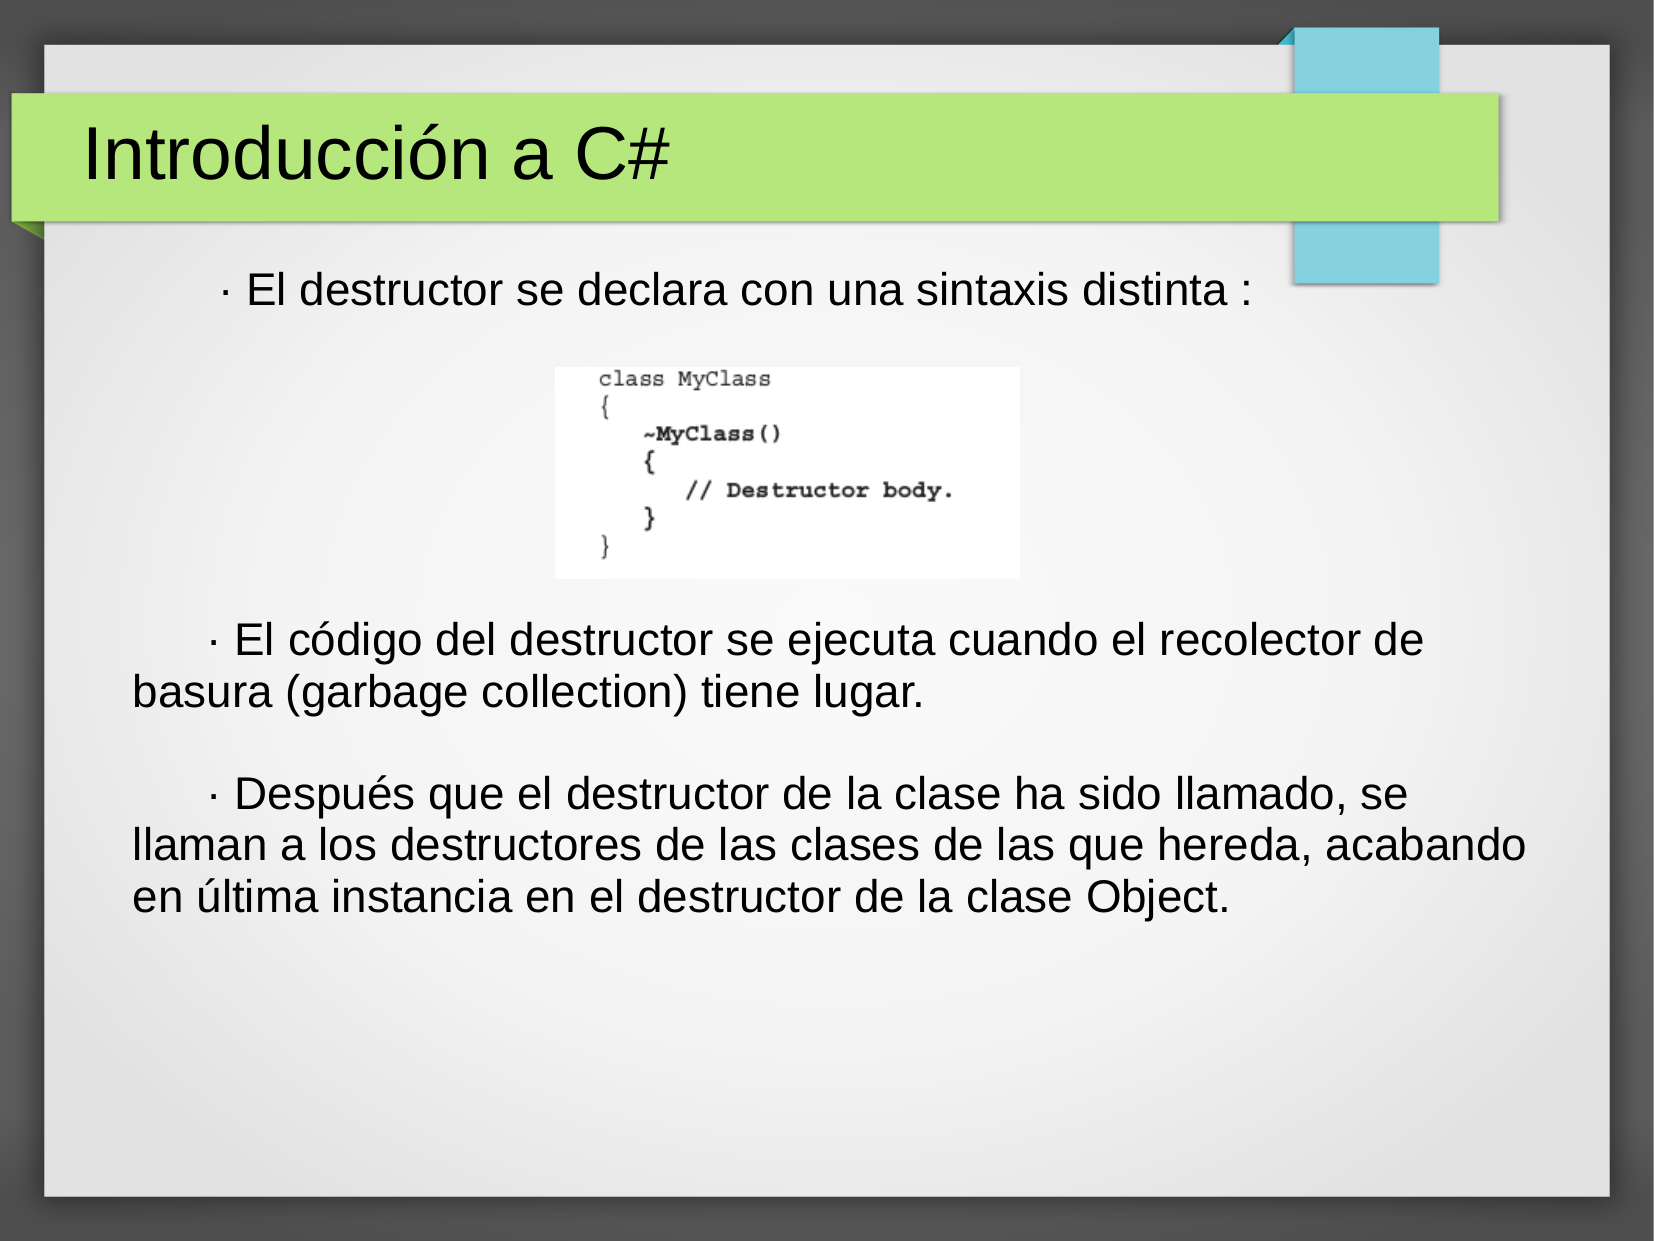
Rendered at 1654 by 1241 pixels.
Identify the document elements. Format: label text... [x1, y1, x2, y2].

text_box · El código del destructor se ejecuta cuando el recolector de basura (garbage collection) tiene lugar. · Después que el destructor de la clase ha sido llamado, se llaman a los destructores de las clases de las que hereda, acabando en última instancia en el destructor de la clase Object. [59, 614, 1548, 922]
picture [0, 0, 1654, 1241]
title Introducción a C# [82, 94, 1264, 213]
text_box · El destructor se declara con una sintaxis distinta : [70, 224, 1560, 355]
